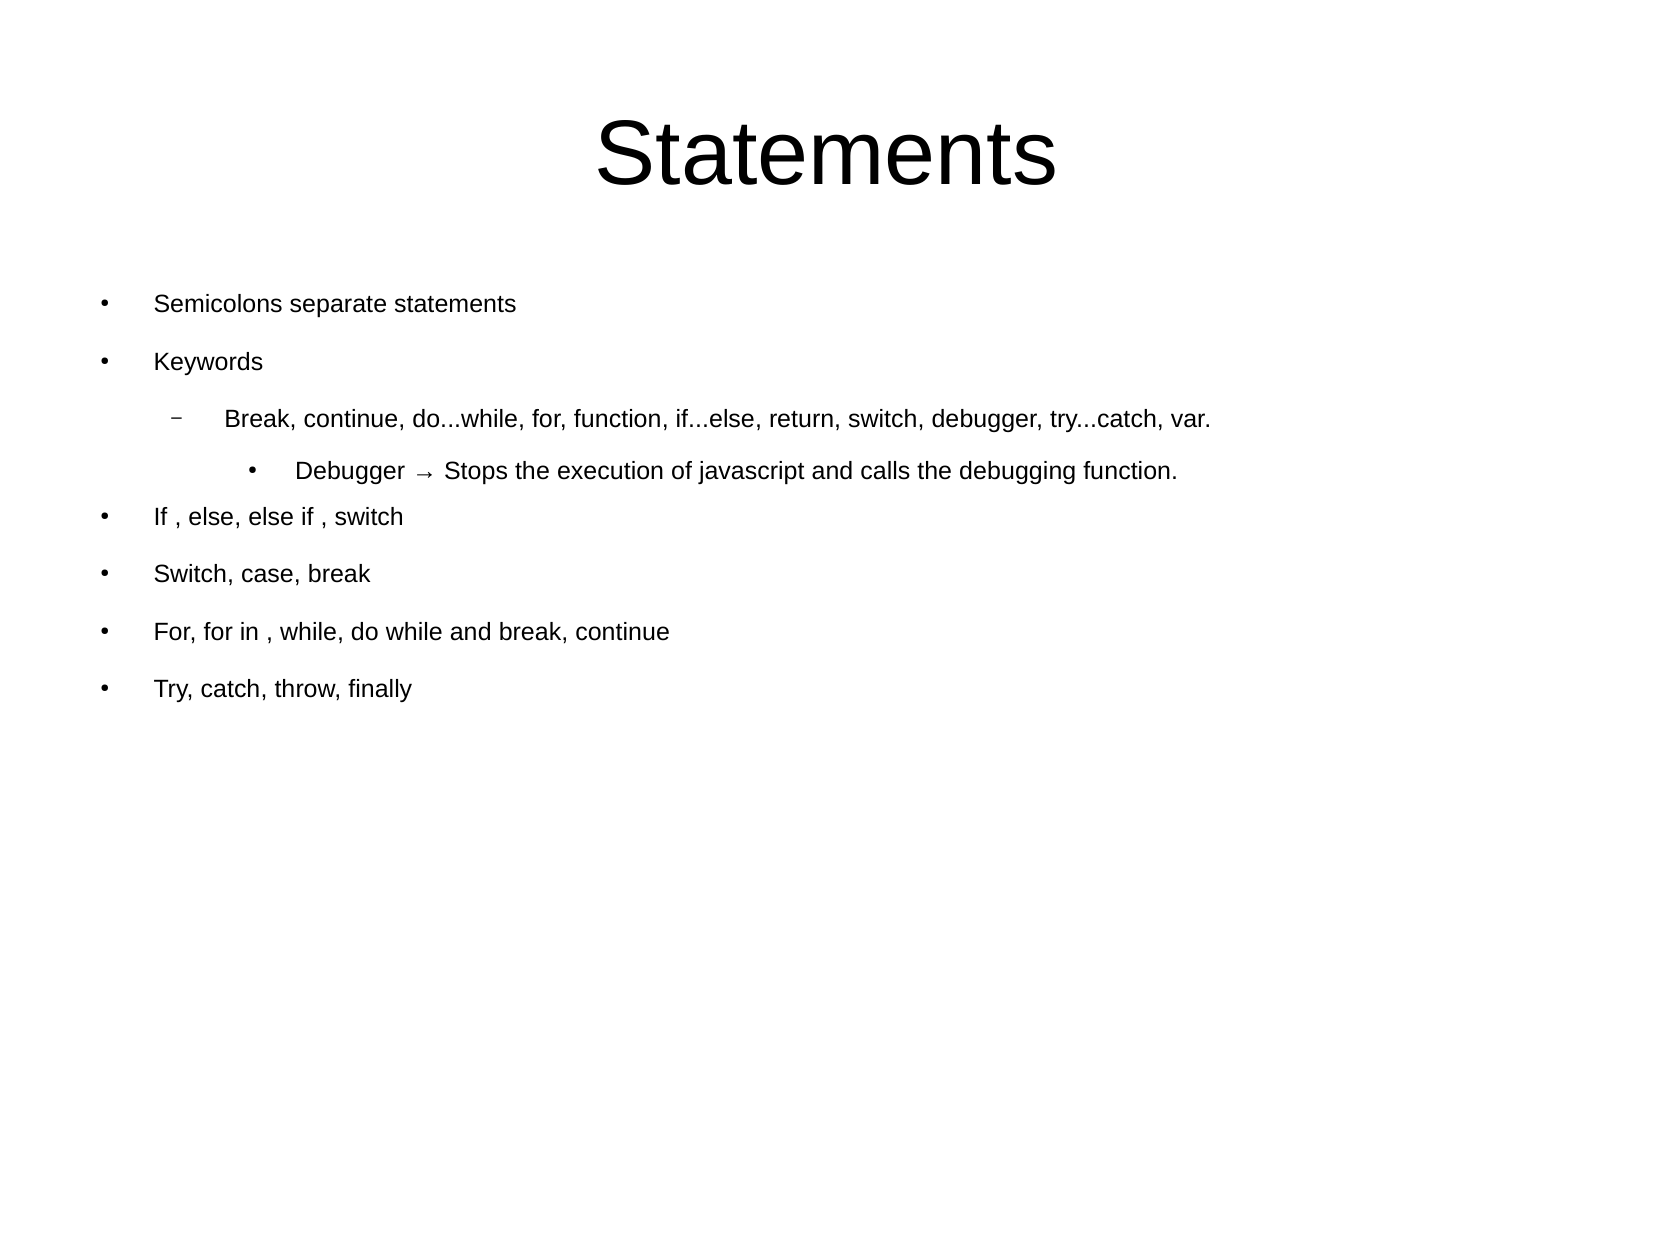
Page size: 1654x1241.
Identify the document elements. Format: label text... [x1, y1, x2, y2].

title Statements [82, 49, 1571, 257]
list Semicolons separate statements Keywords Break, continue, do...while, for, function, if...else, return, switch, debugger, try...catch, var. Debugger → Stops the execution of javascript and calls the debugging function. If , else, else if , switch Switch, case, break For, for in , while, do while and break, continue Try, catch, throw, finally [82, 290, 1571, 1010]
